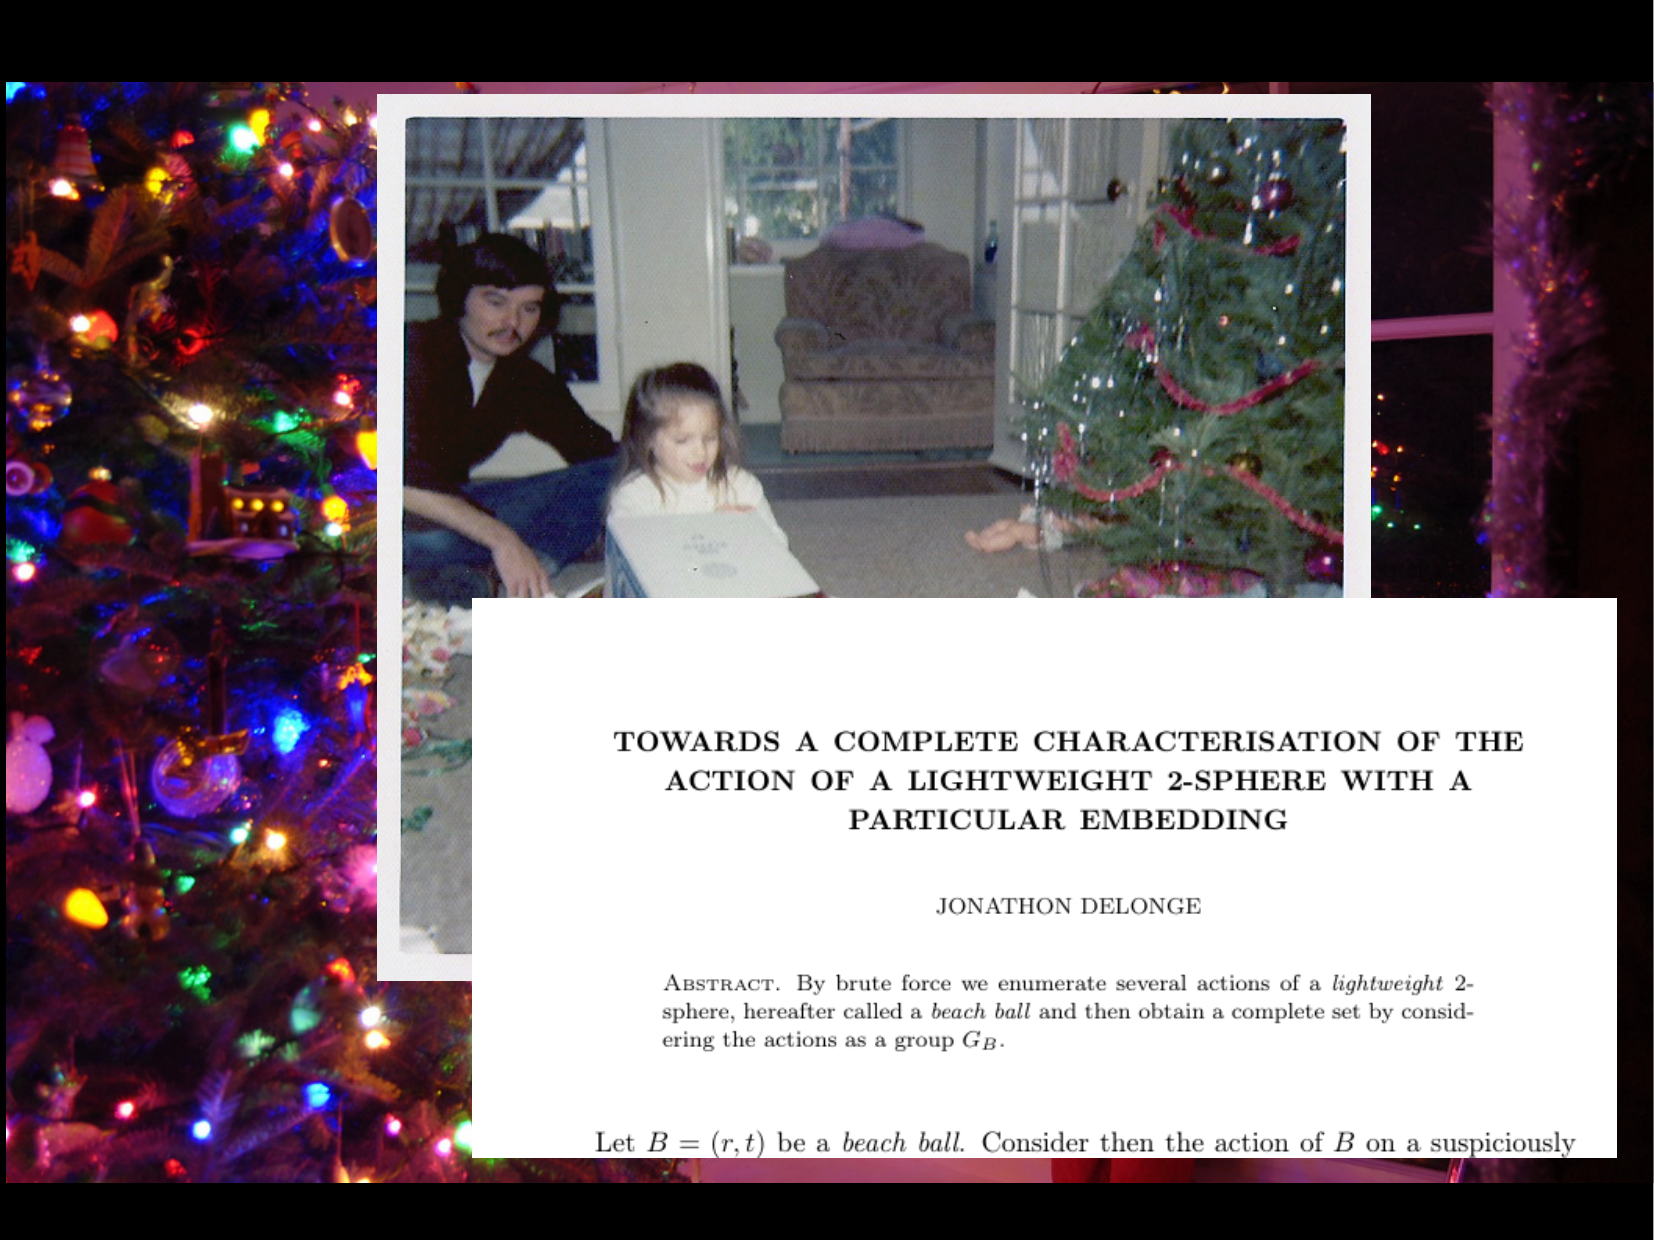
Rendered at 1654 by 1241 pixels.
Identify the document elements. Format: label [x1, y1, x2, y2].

picture [6, 82, 1654, 1183]
